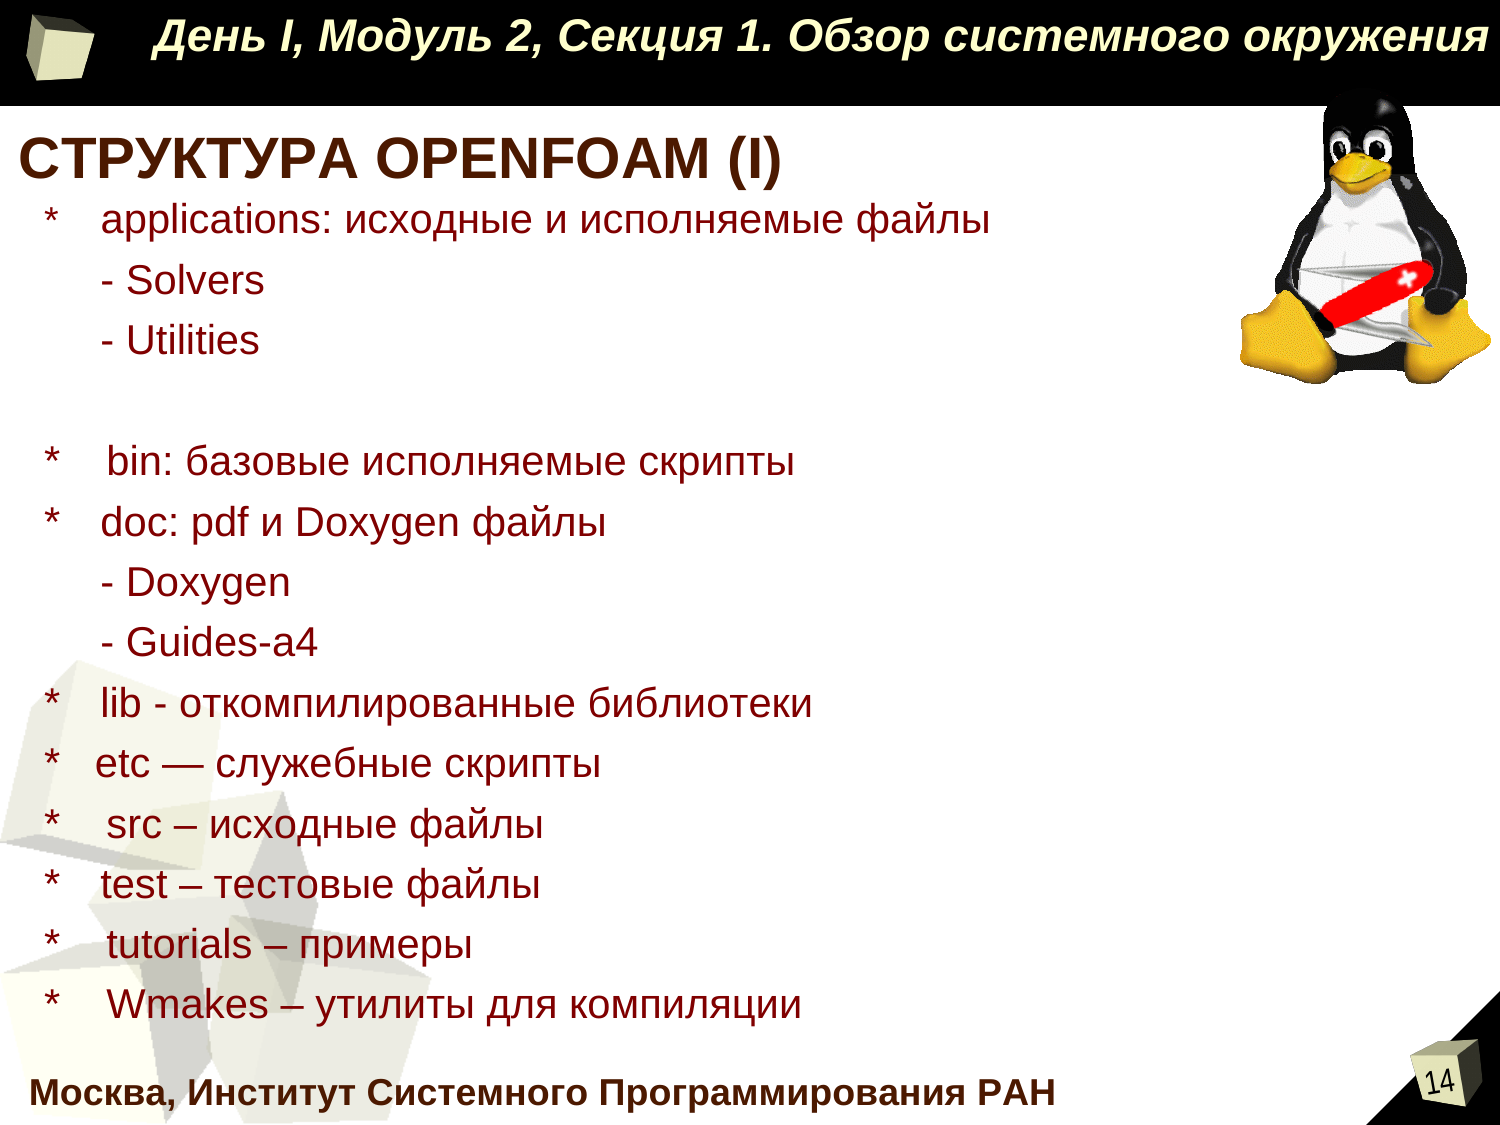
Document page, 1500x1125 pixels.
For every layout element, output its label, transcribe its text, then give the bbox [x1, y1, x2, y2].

text_box СТРУКТУРА OPENFOAM (I) [4, 112, 1500, 198]
picture [0, 659, 433, 1125]
list * applications: исходные и исполняемые файлы - Solvers - Utilities * bin: базовые исполняемые скрипты * doc: pdf и Doxygen файлы - Doxygen - Guides-a4 * lib - откомпилированные библиотеки * etc — служебные скрипты * src – исходные файлы * test – тестовые файлы * tutorials – примеры * Wmakes – утилиты для компиляции [29, 198, 1152, 1094]
picture [1240, 88, 1491, 112]
picture [66, 1094, 75, 1102]
picture [151, 1096, 158, 1102]
picture [423, 1094, 433, 1102]
picture [1240, 198, 1491, 384]
picture [130, 1096, 138, 1102]
